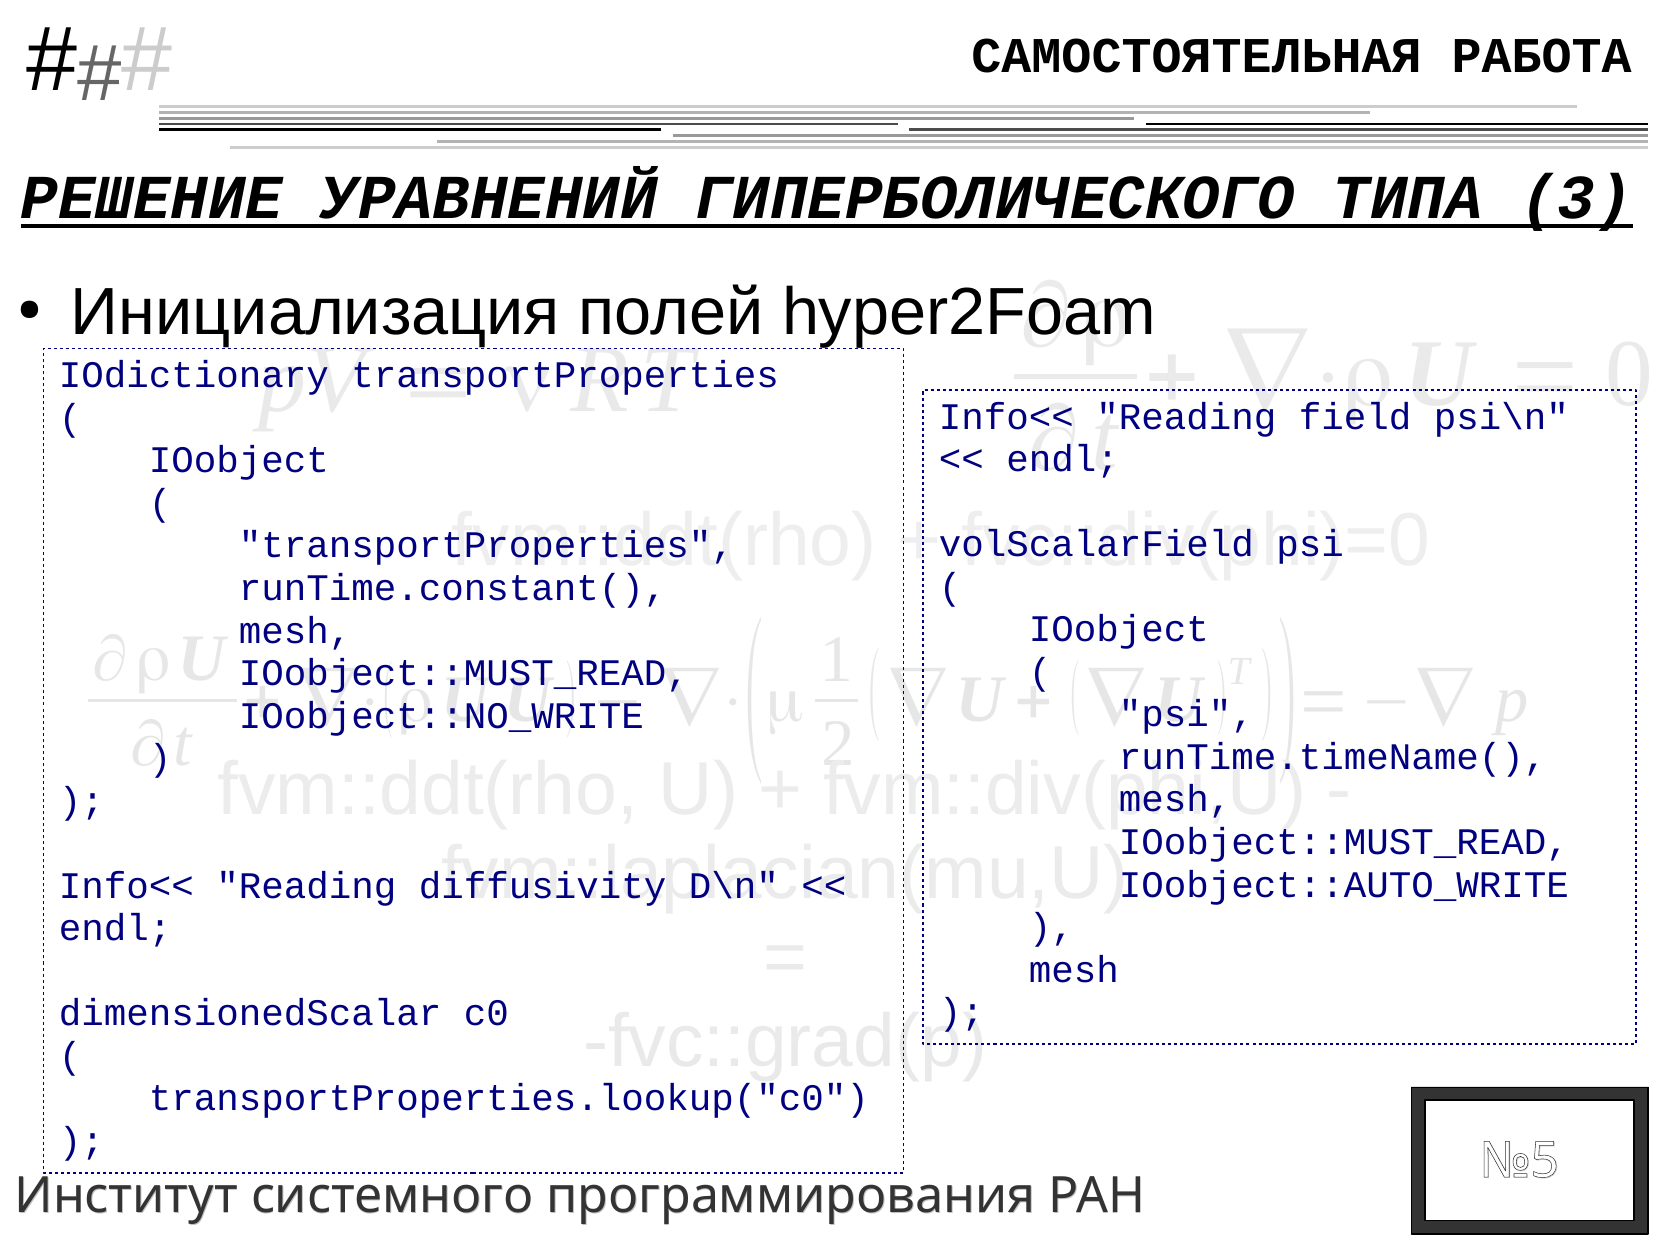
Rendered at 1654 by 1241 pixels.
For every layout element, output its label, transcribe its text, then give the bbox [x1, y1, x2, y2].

list Инициализация полей hyper2Foam [0, 274, 1654, 355]
text_box IOdictionary transportProperties ( IOobject ( "transportProperties", runTime.constant(), mesh, IOobject::MUST_READ, IOobject::NO_WRITE ) ); Info<< "Reading diffusivity D\n" << endl; dimensionedScalar c0 ( transportProperties.lookup("c0") ); [43, 348, 904, 1173]
text_box Info<< "Reading field psi\n" << endl; volScalarField psi ( IOobject ( "psi", runTime.timeName(), mesh, IOobject::MUST_READ, IOobject::AUTO_WRITE ), mesh ); [923, 389, 1636, 1045]
title РЕШЕНИЕ УРАВНЕНИЙ ГИПЕРБОЛИЧЕСКОГО ТИПА (3) [0, 147, 1654, 257]
